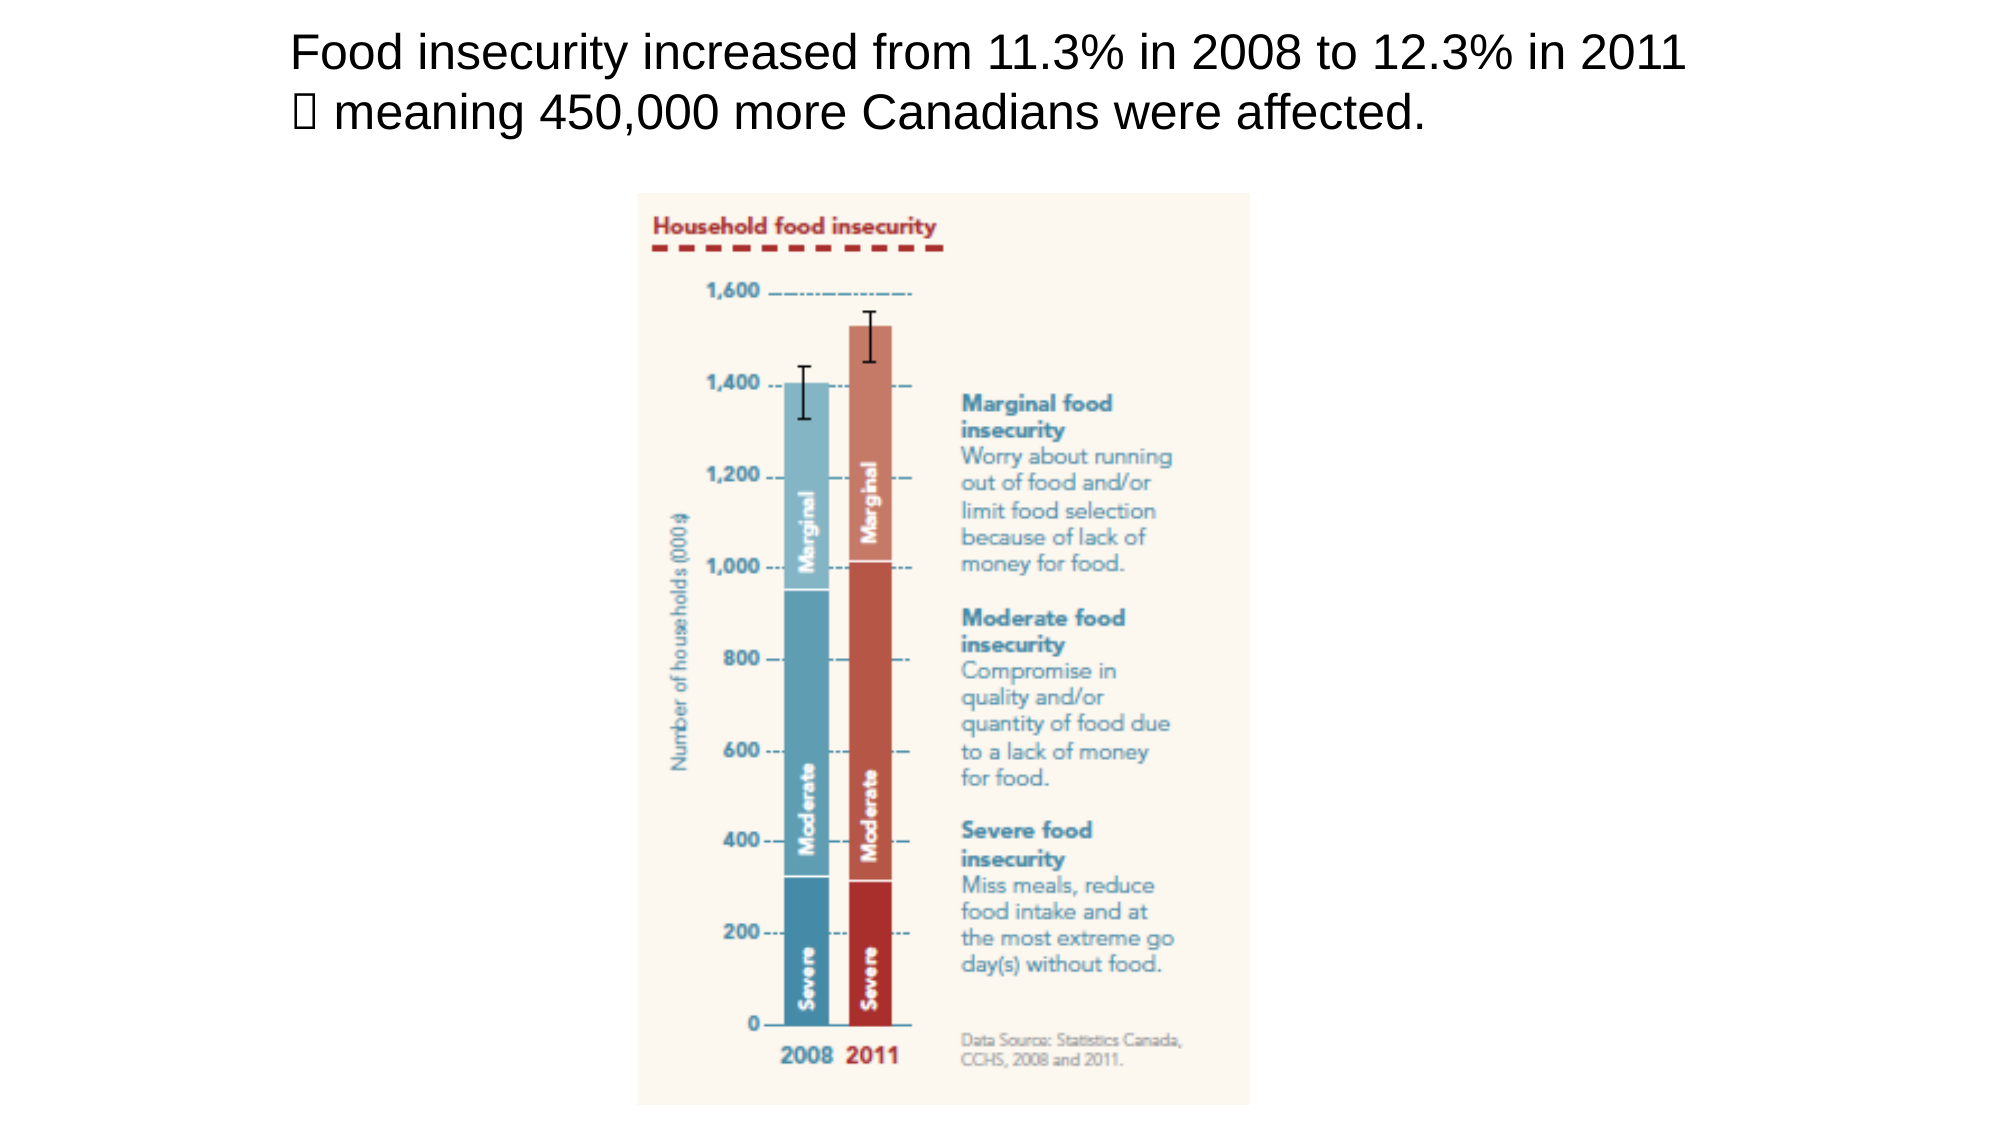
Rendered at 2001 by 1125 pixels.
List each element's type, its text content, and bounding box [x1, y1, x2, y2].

text_box Food insecurity increased from 11.3% in 2008 to 12.3% in 2011  meaning 450,000 more Canadians were affected. [274, 12, 1713, 148]
picture [637, 193, 1250, 1105]
